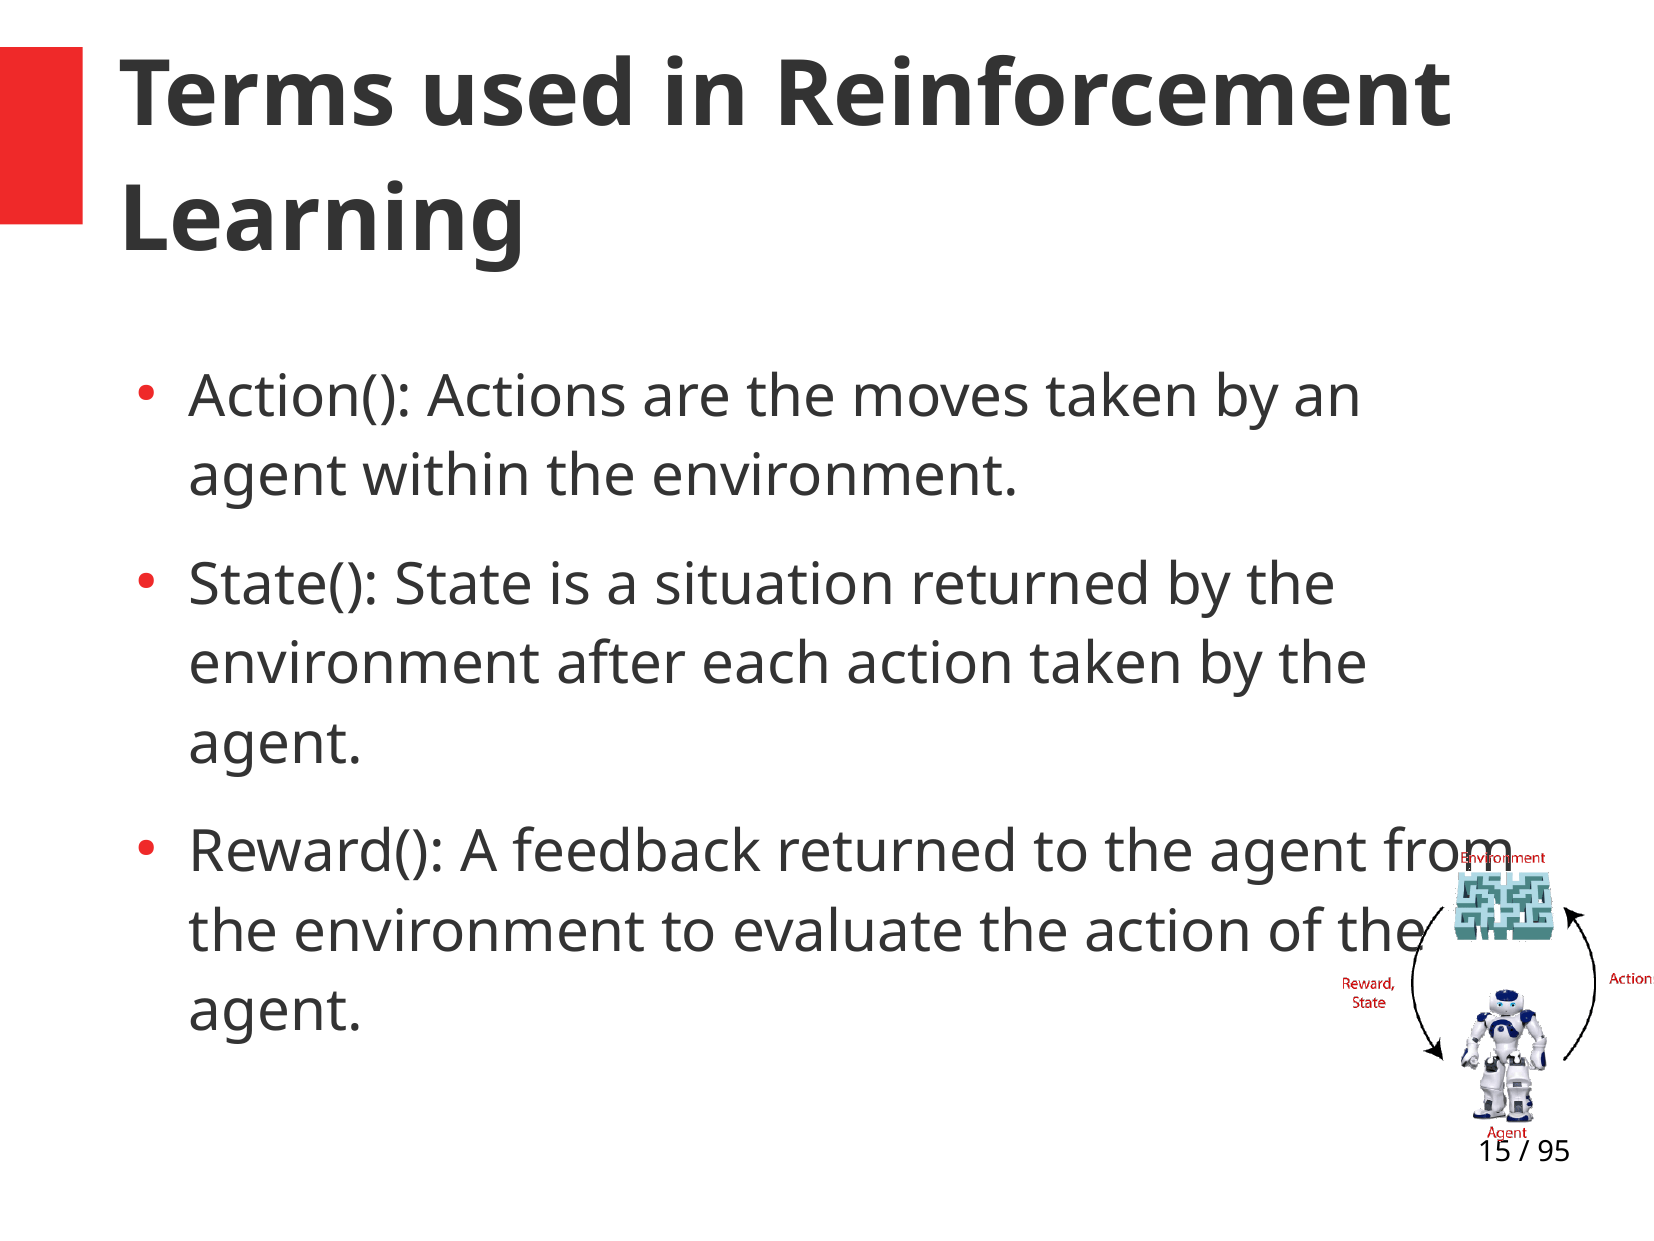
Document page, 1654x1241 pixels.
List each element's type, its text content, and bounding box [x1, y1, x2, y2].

title Terms used in Reinforcement Learning [118, 28, 1571, 278]
picture [1334, 847, 1654, 1146]
list Action(): Actions are the moves taken by an agent within the environment. State(): State is a situation returned by the environment after each action taken by the agent. Reward(): A feedback returned to the agent from the environment to evaluate the action of the agent. [118, 354, 1536, 1074]
